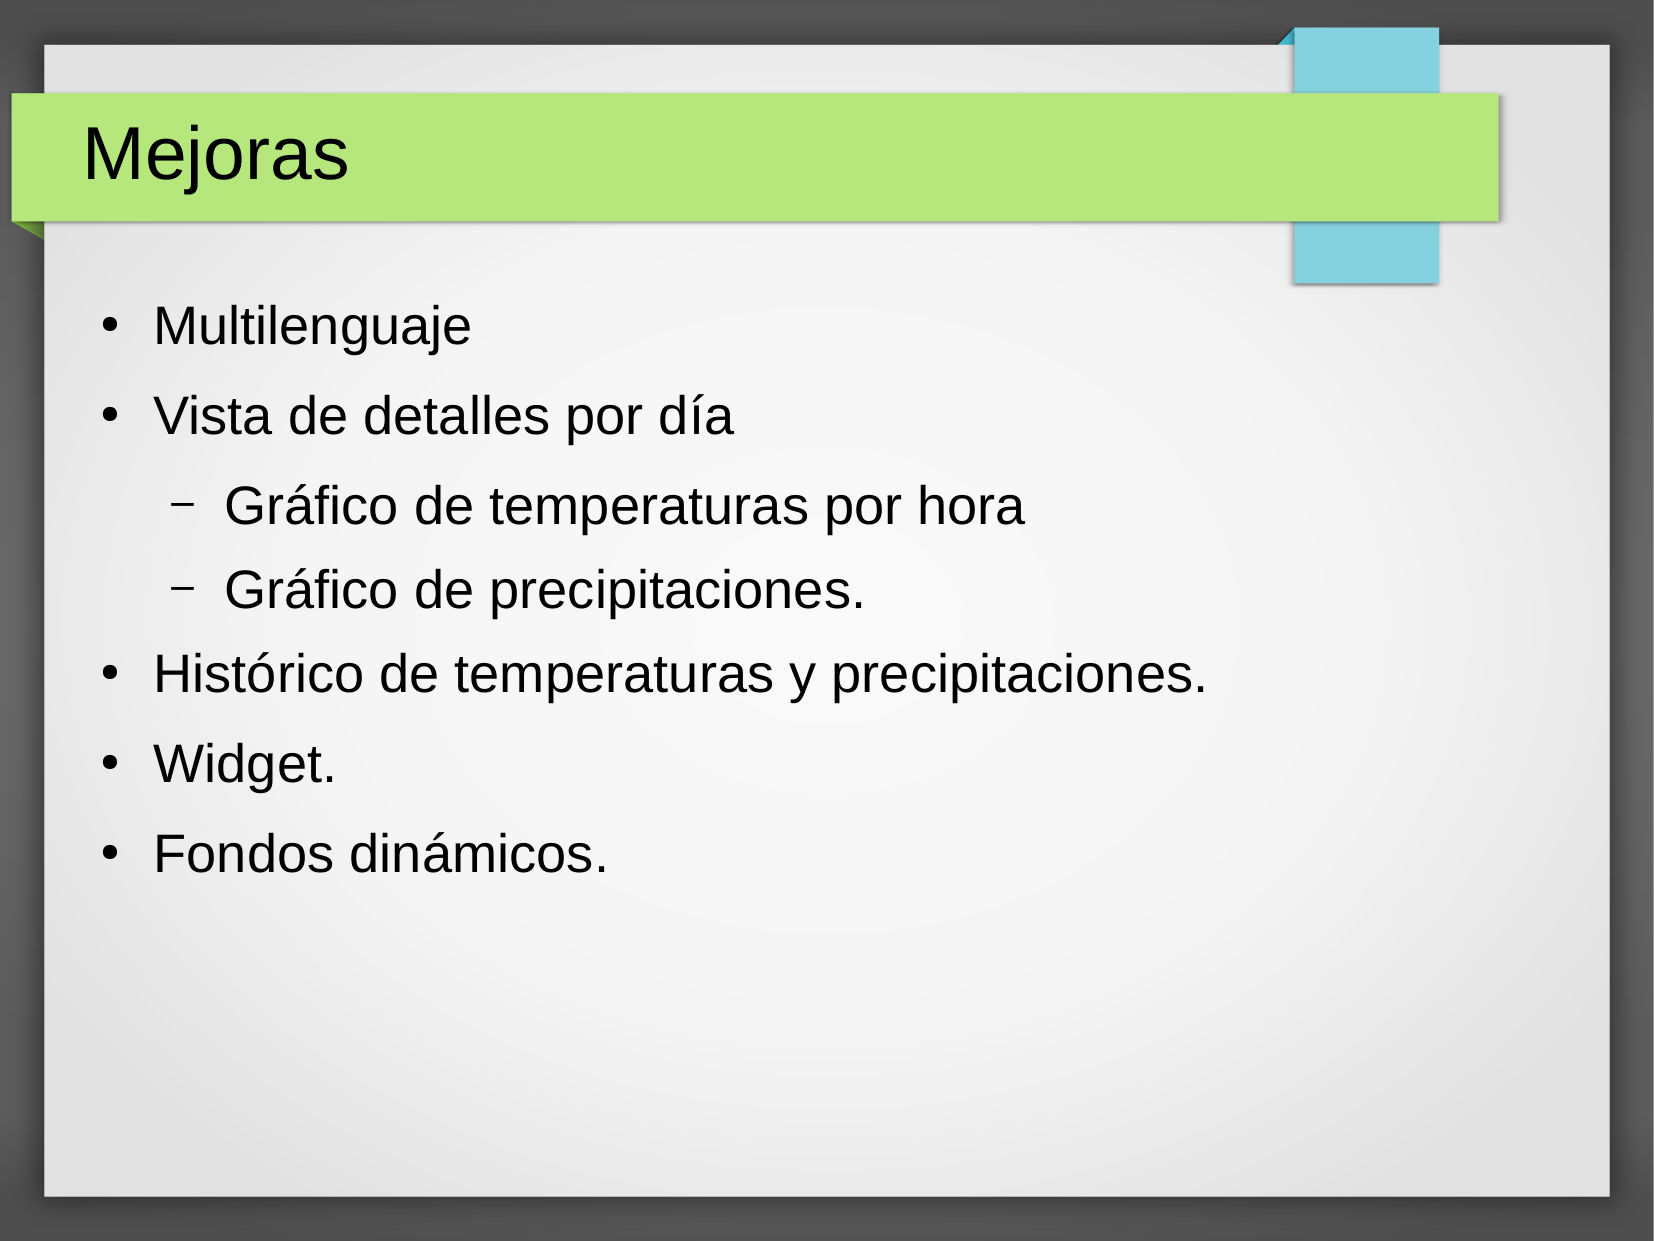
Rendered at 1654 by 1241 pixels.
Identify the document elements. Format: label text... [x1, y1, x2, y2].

list Multilenguaje Vista de detalles por día Gráfico de temperaturas por hora Gráfico de precipitaciones. Histórico de temperaturas y precipitaciones. Widget. Fondos dinámicos. [82, 295, 1571, 1015]
title Mejoras [82, 94, 1264, 213]
picture [0, 0, 1654, 1241]
